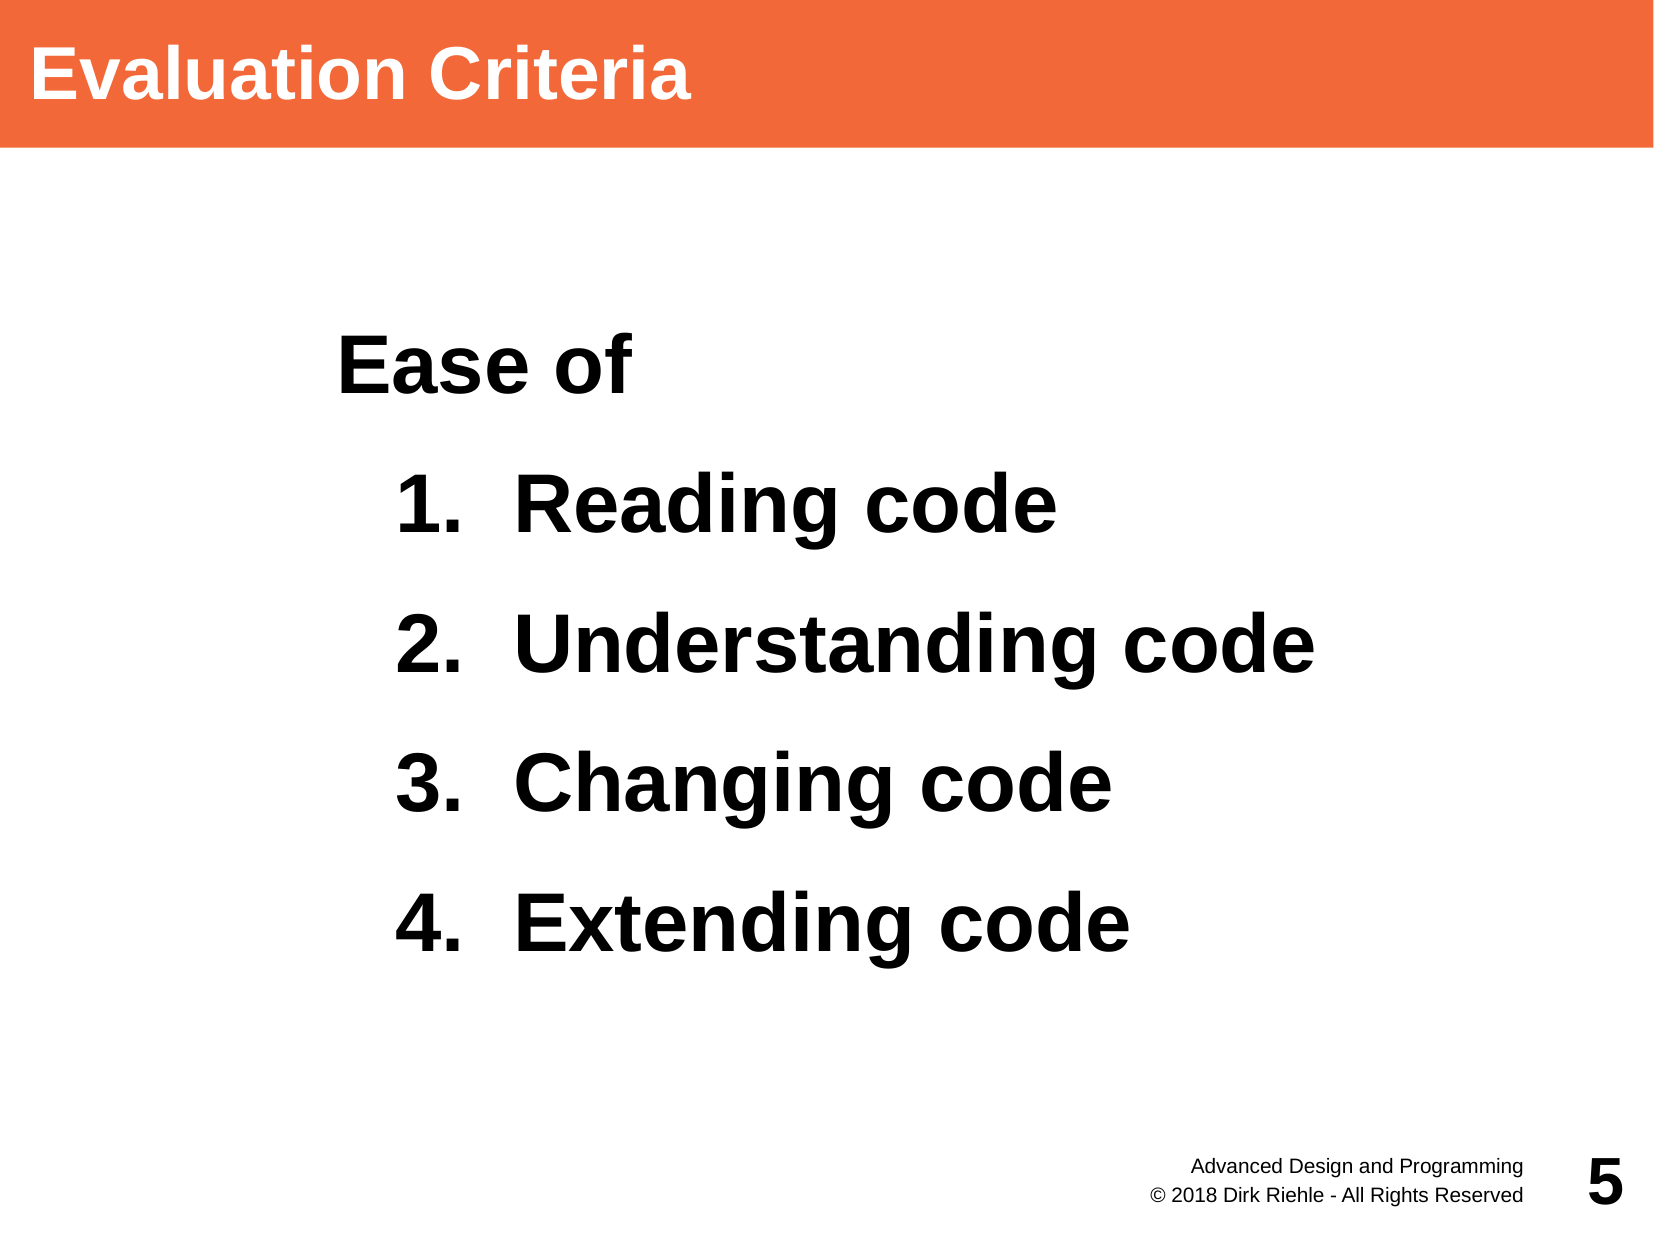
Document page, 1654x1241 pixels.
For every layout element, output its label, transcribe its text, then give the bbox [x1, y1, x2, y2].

subtitle Ease of Reading code Understanding code Changing code Extending code [29, 177, 1625, 1063]
title Evaluation Criteria [0, 0, 1654, 148]
